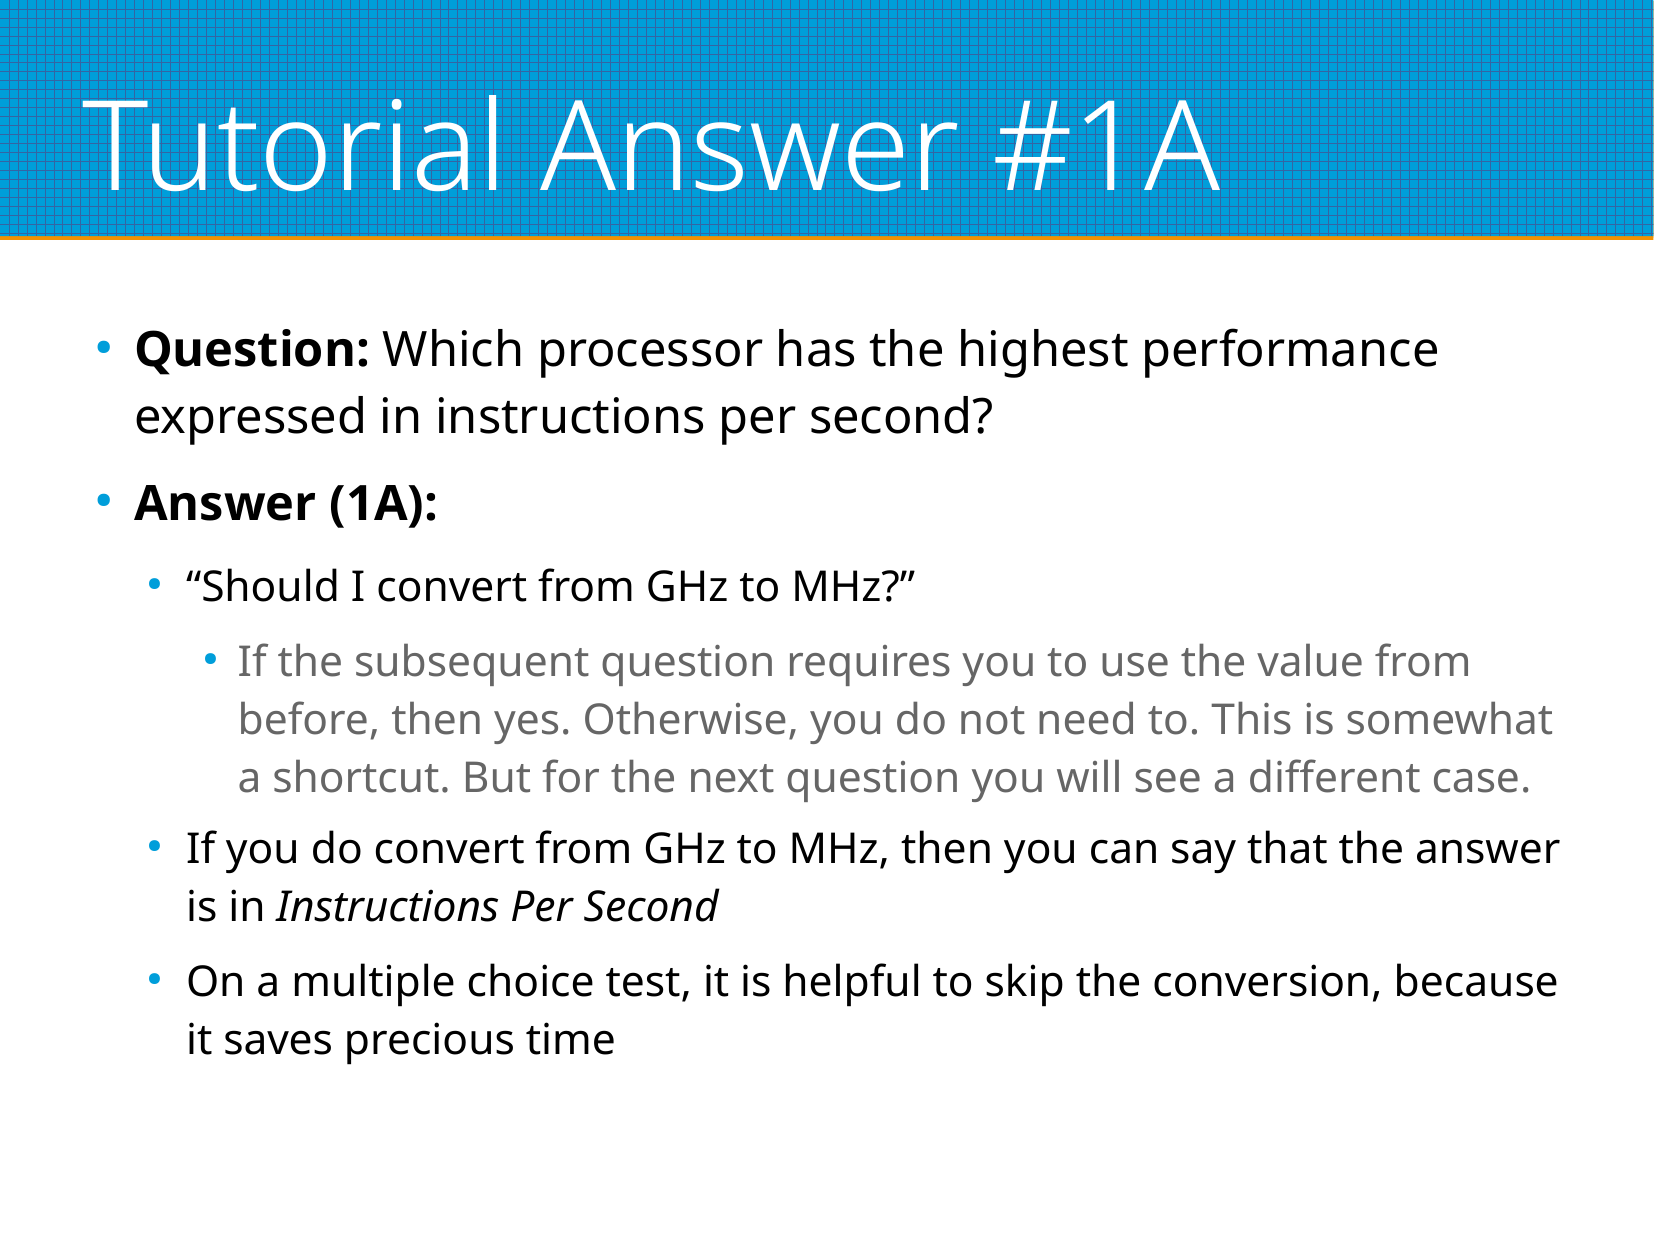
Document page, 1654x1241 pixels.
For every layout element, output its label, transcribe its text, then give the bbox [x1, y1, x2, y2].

title Tutorial Answer #1A [82, 19, 1571, 227]
list Question: Which processor has the highest performance expressed in instructions per second? Answer (1A): “Should I convert from GHz to MHz?” If the subsequent question requires you to use the value from before, then yes. Otherwise, you do not need to. This is somewhat a shortcut. But for the next question you will see a different case. If you do convert from GHz to MHz, then you can say that the answer is in Instructions Per Second On a multiple choice test, it is helpful to skip the conversion, because it saves precious time [82, 314, 1563, 1081]
